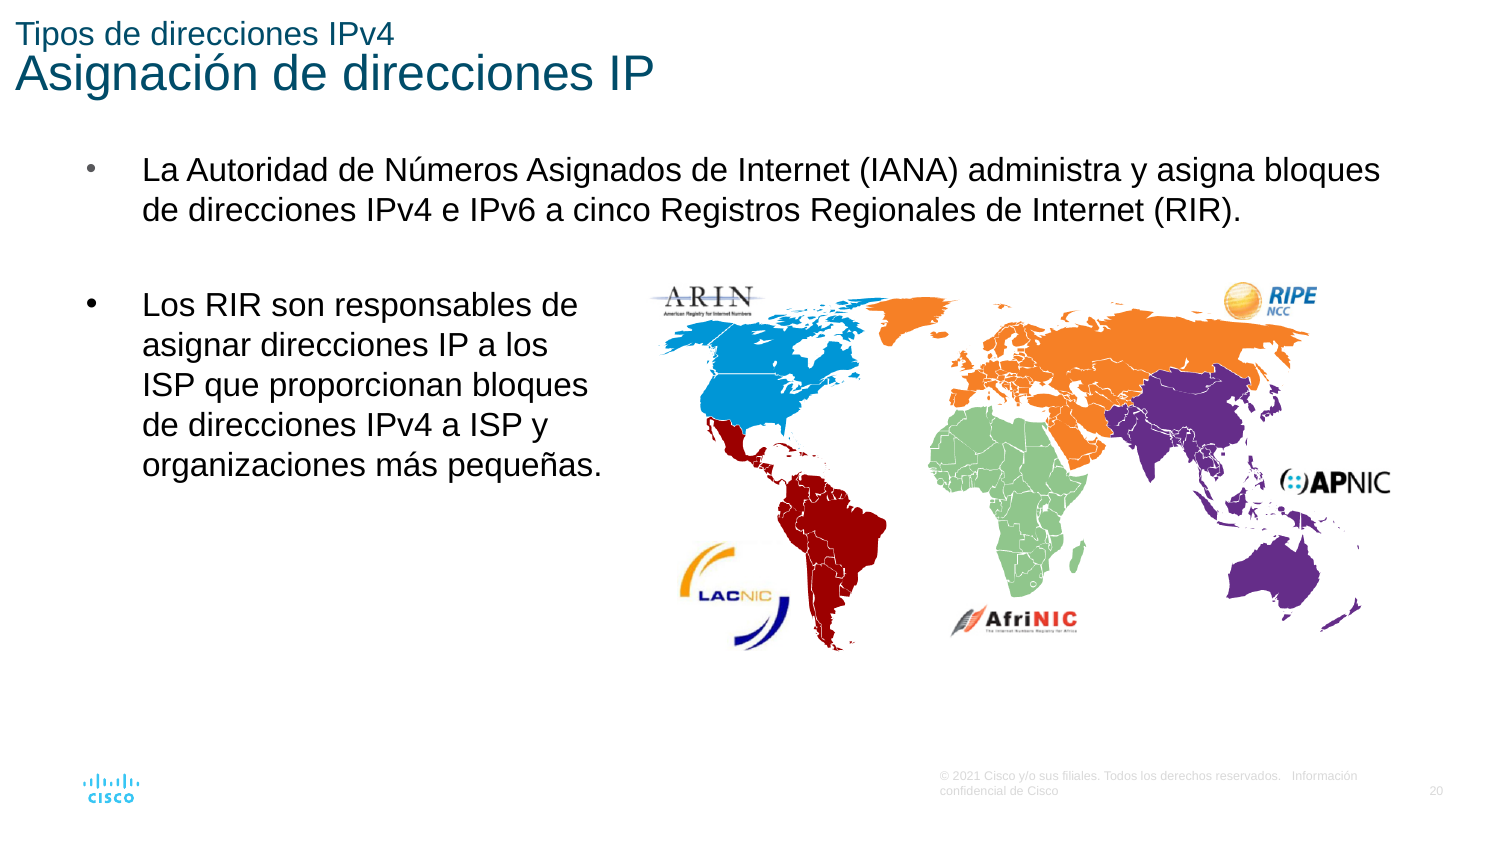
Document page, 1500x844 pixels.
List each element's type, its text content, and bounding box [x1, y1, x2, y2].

title Tipos de direcciones IPv4 Asignación de direcciones IP [0, 0, 1369, 121]
text_box Los RIR son responsables de asignar direcciones IP a los ISP que proporcionan bloques de direcciones IPv4 a ISP y organizaciones más pequeñas. [70, 275, 619, 645]
list La Autoridad de Números Asignados de Internet (IANA) administra y asigna bloques de direcciones IPv4 e IPv6 a cinco Registros Regionales de Internet (RIR). [70, 140, 1430, 262]
picture [645, 275, 1402, 665]
